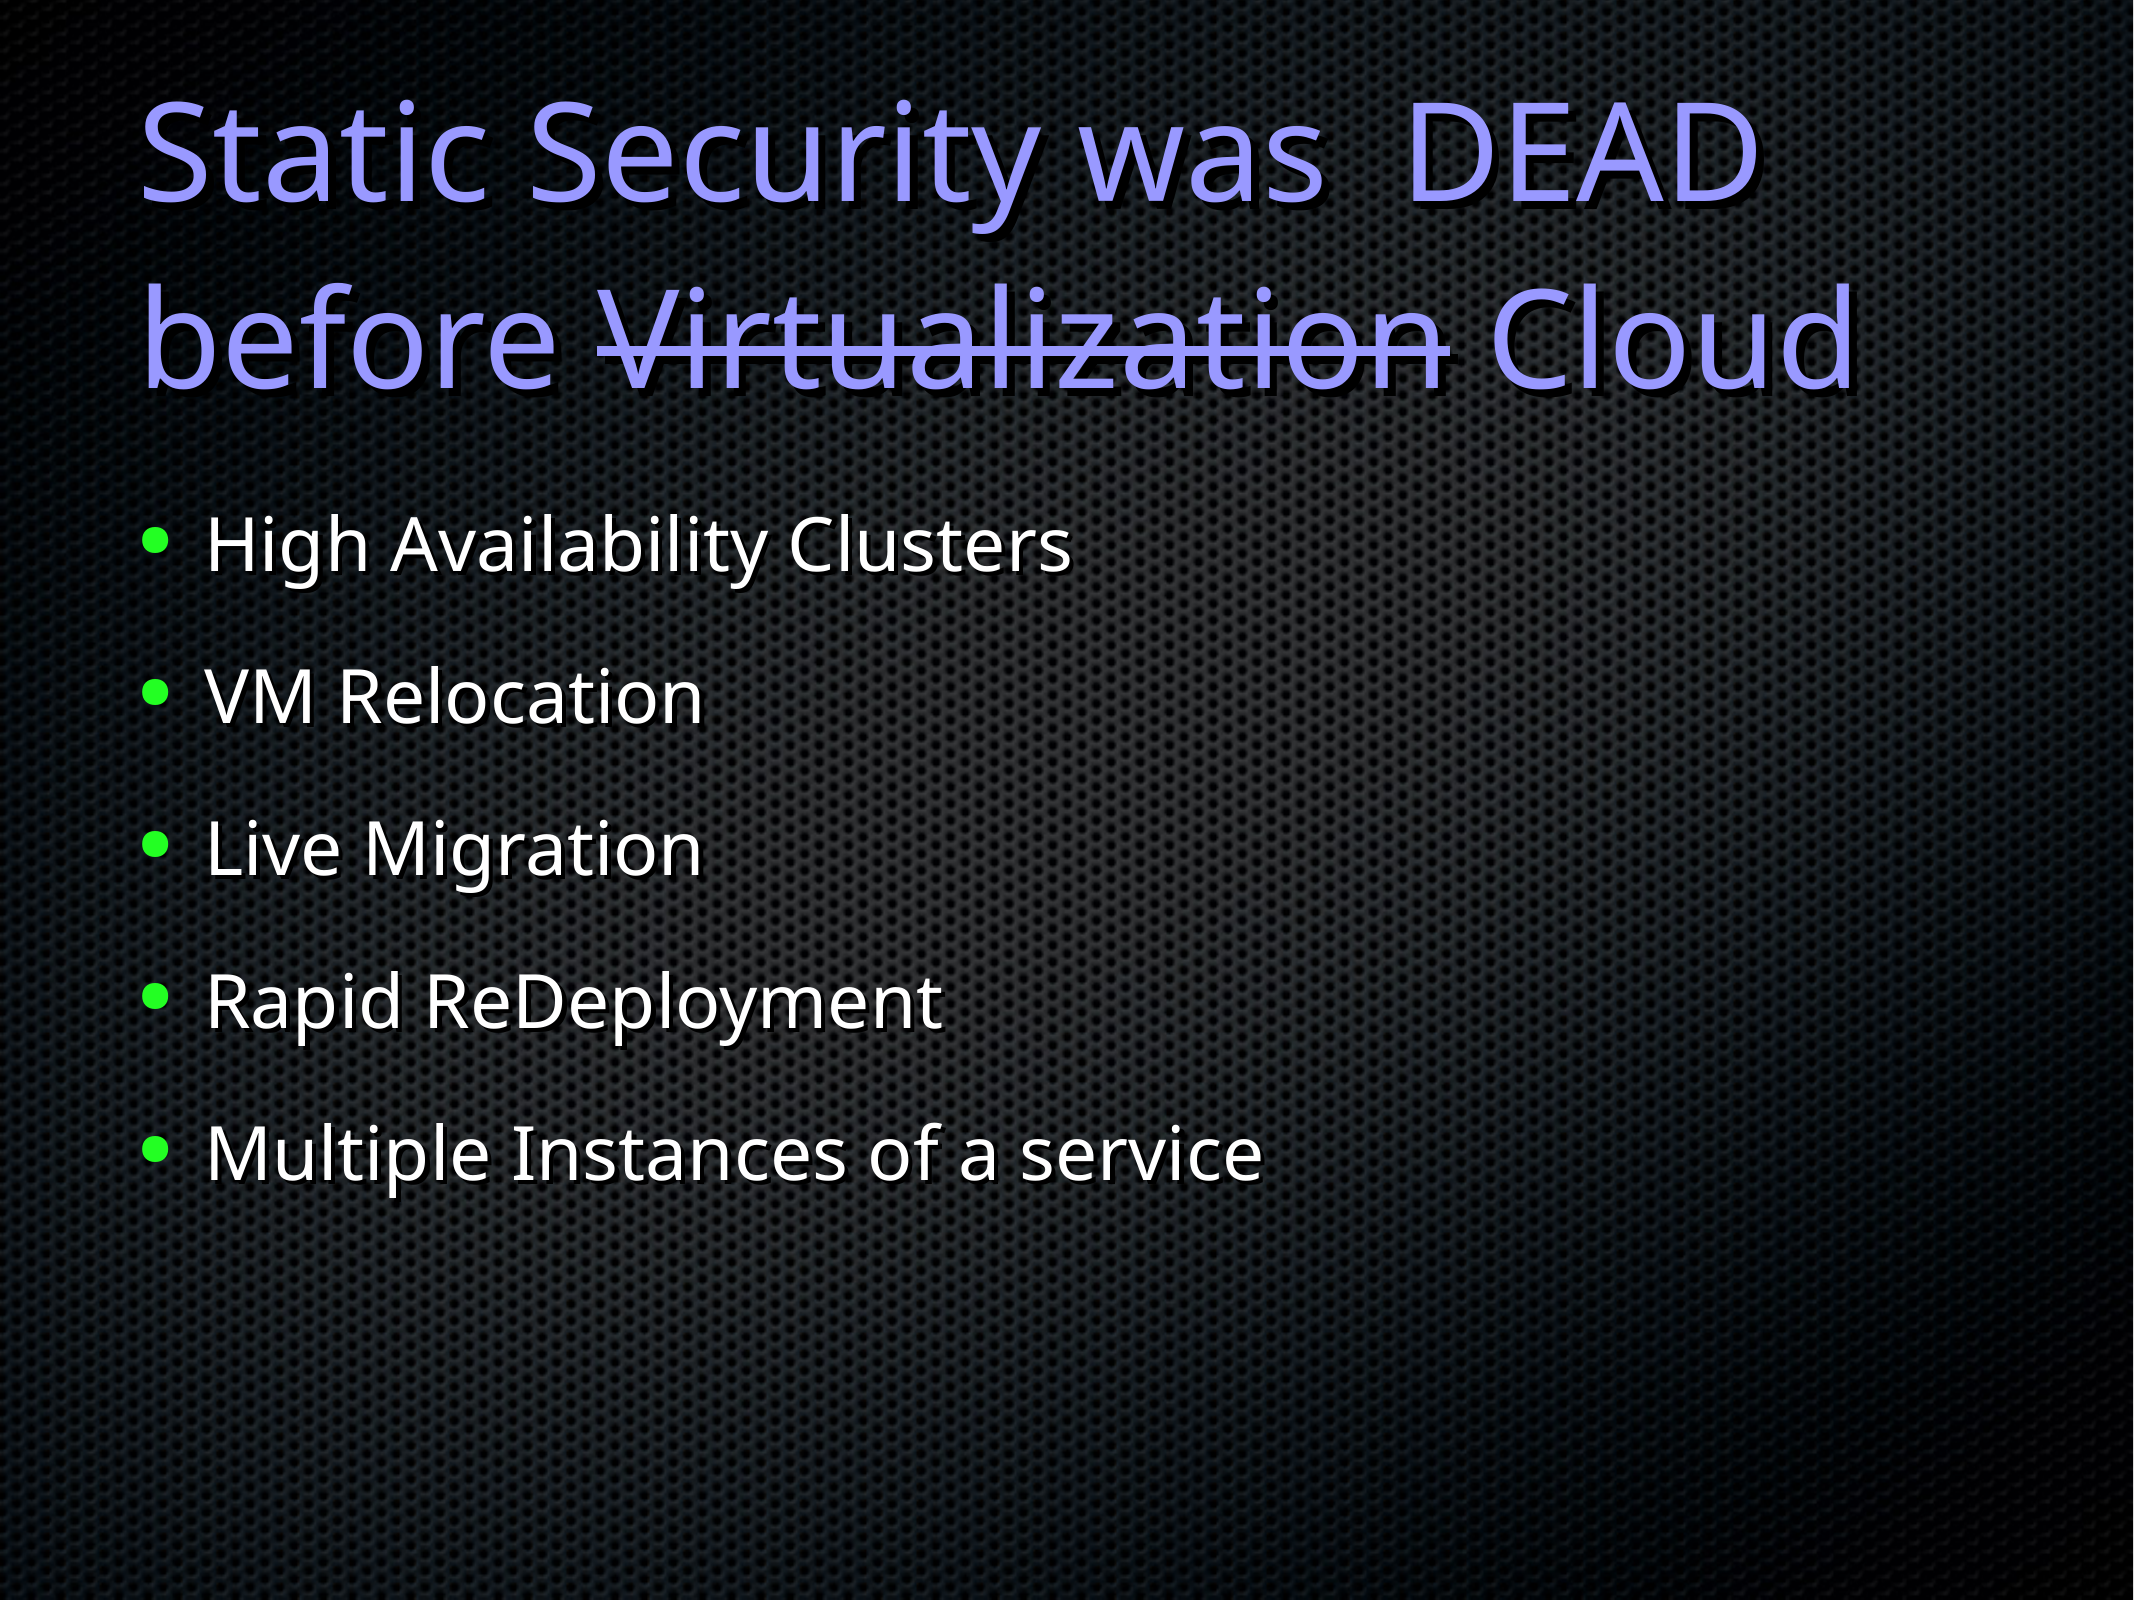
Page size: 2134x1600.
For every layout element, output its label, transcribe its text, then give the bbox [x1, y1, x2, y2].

list High Availability Clusters VM Relocation Live Migration Rapid ReDeployment Multiple Instances of a service [129, 454, 2005, 1392]
title Static Security was DEAD before Virtualization Cloud [129, 41, 2005, 442]
picture [0, 0, 2134, 1600]
